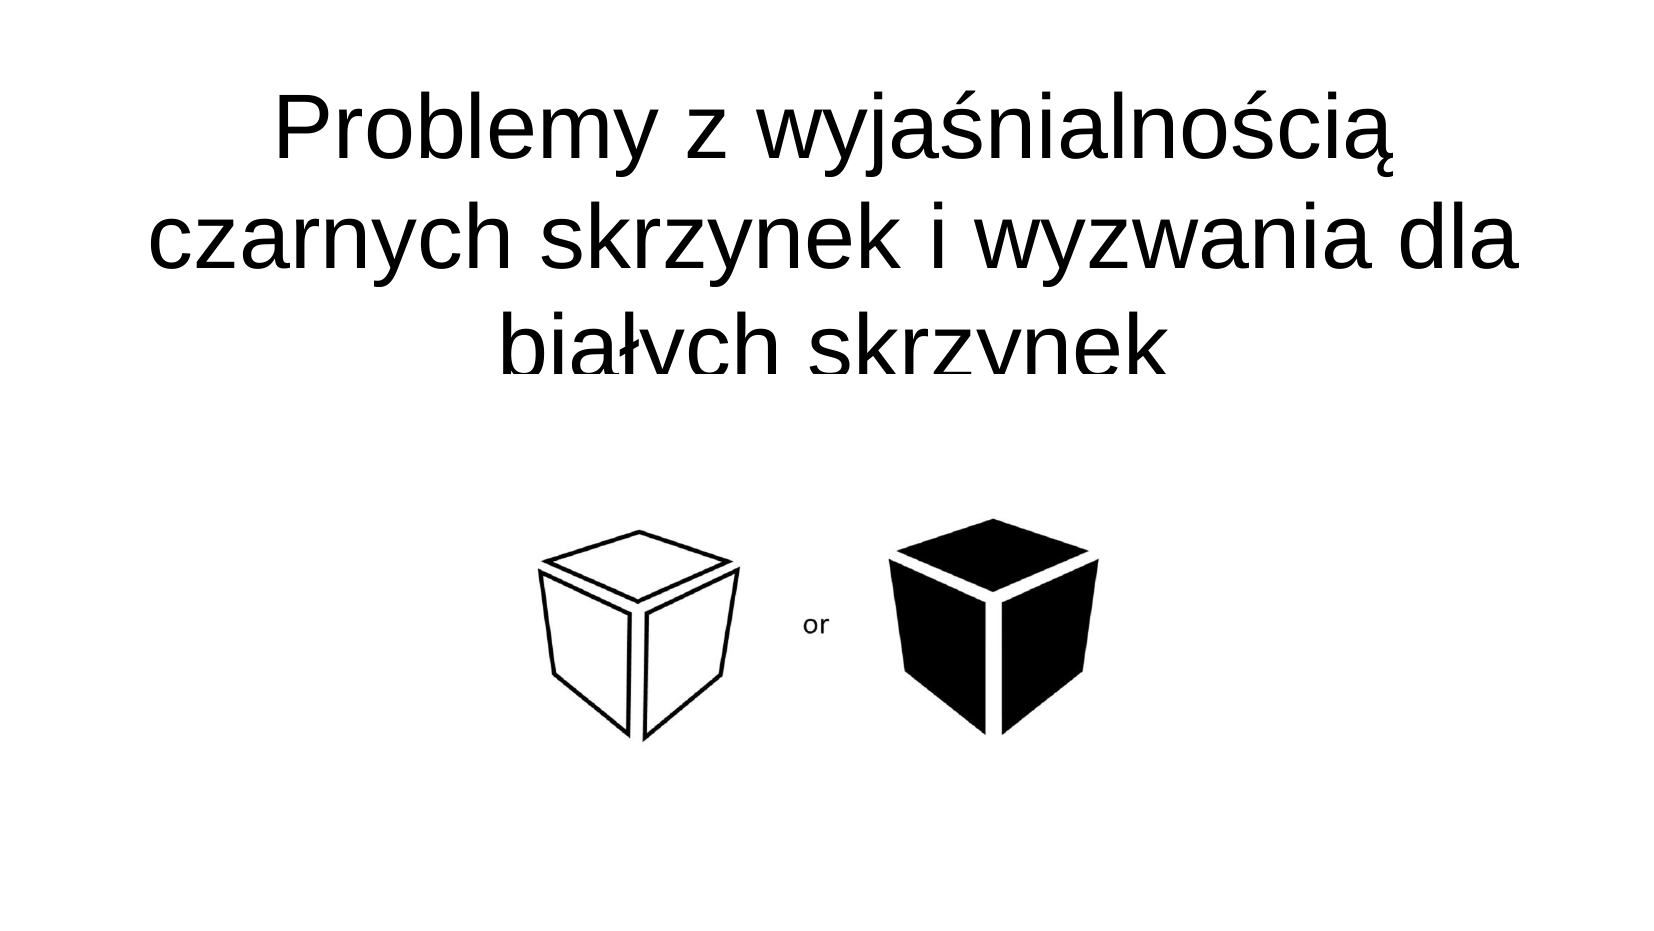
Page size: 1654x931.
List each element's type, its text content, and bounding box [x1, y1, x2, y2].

picture [360, 375, 1276, 890]
title Problemy z wyjaśnialnością czarnych skrzynek i wyzwania dla białych skrzynek [90, 67, 1579, 376]
